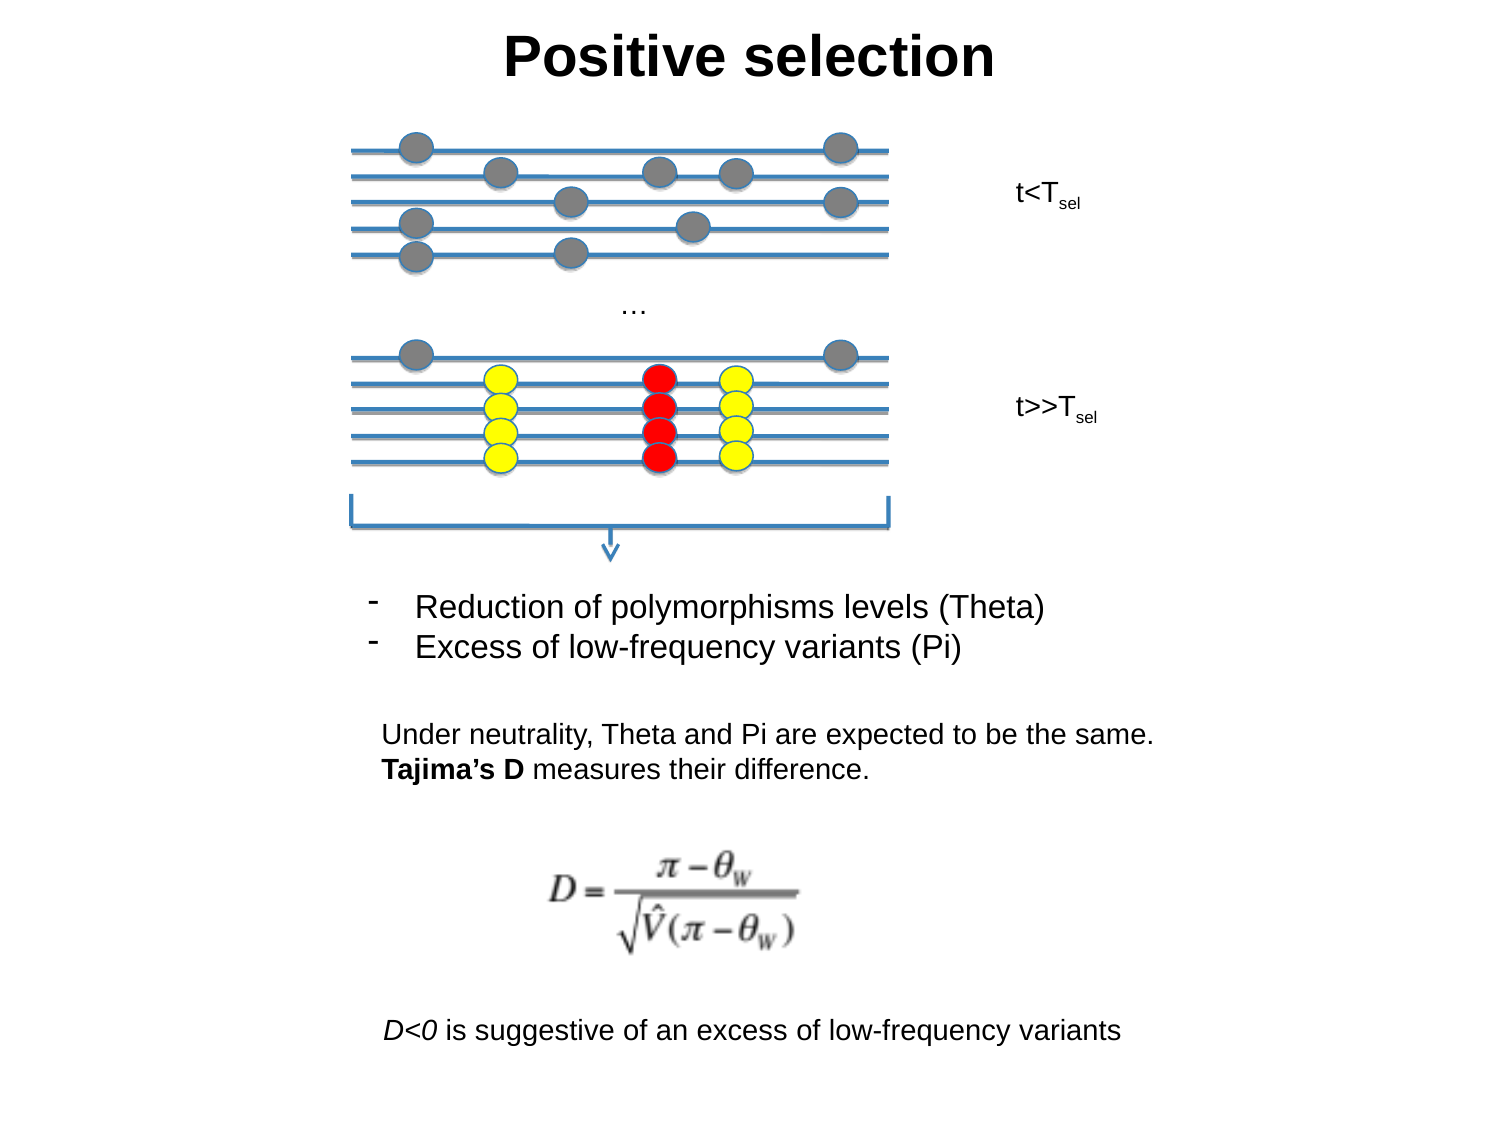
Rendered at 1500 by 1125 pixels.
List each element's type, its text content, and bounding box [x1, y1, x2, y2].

text_box Under neutrality, Theta and Pi are expected to be the same. Tajima’s D measures their difference. [366, 707, 1171, 793]
text_box [484, 157, 518, 188]
text_box [399, 241, 434, 272]
text_box t>>Tsel [1001, 379, 1163, 435]
text_box [399, 208, 434, 239]
text_box [399, 340, 434, 370]
text_box [823, 187, 858, 218]
text_box [399, 132, 434, 163]
text_box [676, 212, 711, 242]
text_box [554, 187, 589, 217]
text_box [554, 238, 589, 268]
text_box [484, 365, 518, 474]
text_box [719, 366, 754, 471]
text_box … [604, 278, 664, 328]
text_box Reduction of polymorphisms levels (Theta) Excess of low-frequency variants (Pi) [353, 577, 1062, 673]
text_box [642, 157, 677, 188]
text_box [823, 340, 858, 371]
picture [543, 839, 805, 959]
text_box t<Tsel [1001, 165, 1163, 221]
text_box [719, 158, 754, 189]
title Positive selection [75, 3, 1425, 103]
text_box [823, 133, 858, 163]
text_box [642, 364, 677, 473]
text_box D<0 is suggestive of an excess of low-frequency variants [368, 1003, 1138, 1054]
